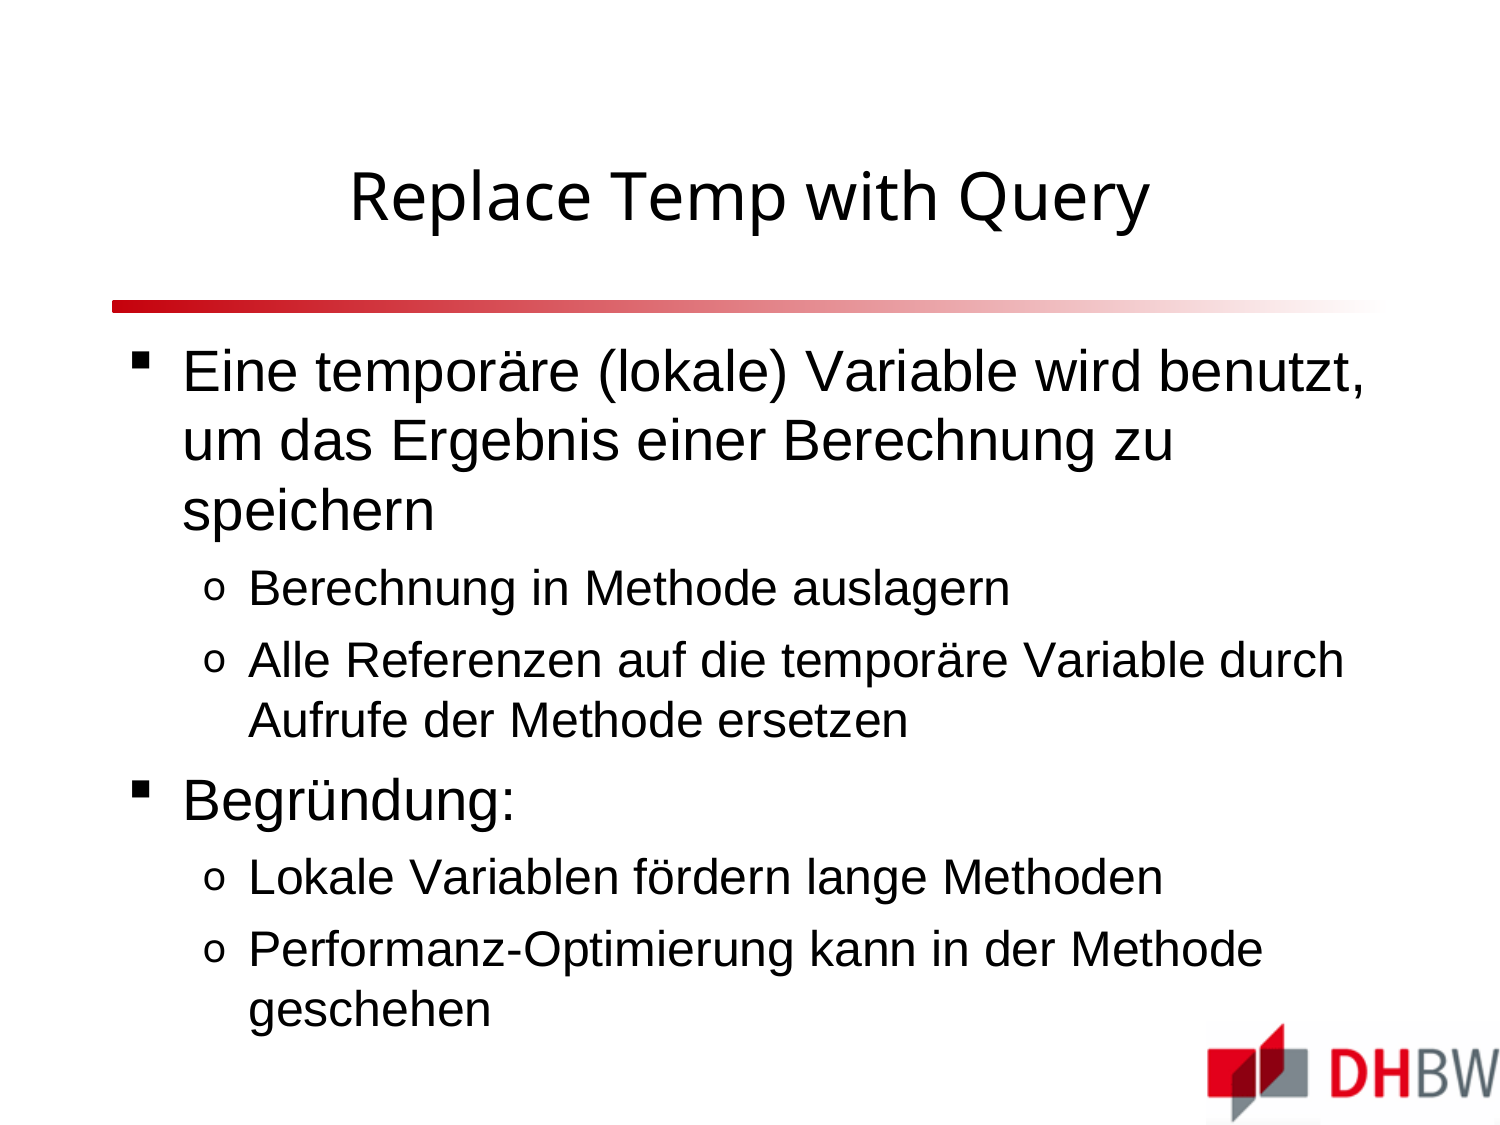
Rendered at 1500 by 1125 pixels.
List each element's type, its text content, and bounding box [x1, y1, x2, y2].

picture [1206, 1021, 1500, 1125]
title Replace Temp with Query [112, 99, 1388, 288]
list Eine temporäre (lokale) Variable wird benutzt, um das Ergebnis einer Berechnung zu speichern Berechnung in Methode auslagern Alle Referenzen auf die temporäre Variable durch Aufrufe der Methode ersetzen Begründung: Lokale Variablen fördern lange Methoden Performanz-Optimierung kann in der Methode geschehen [112, 324, 1388, 1051]
